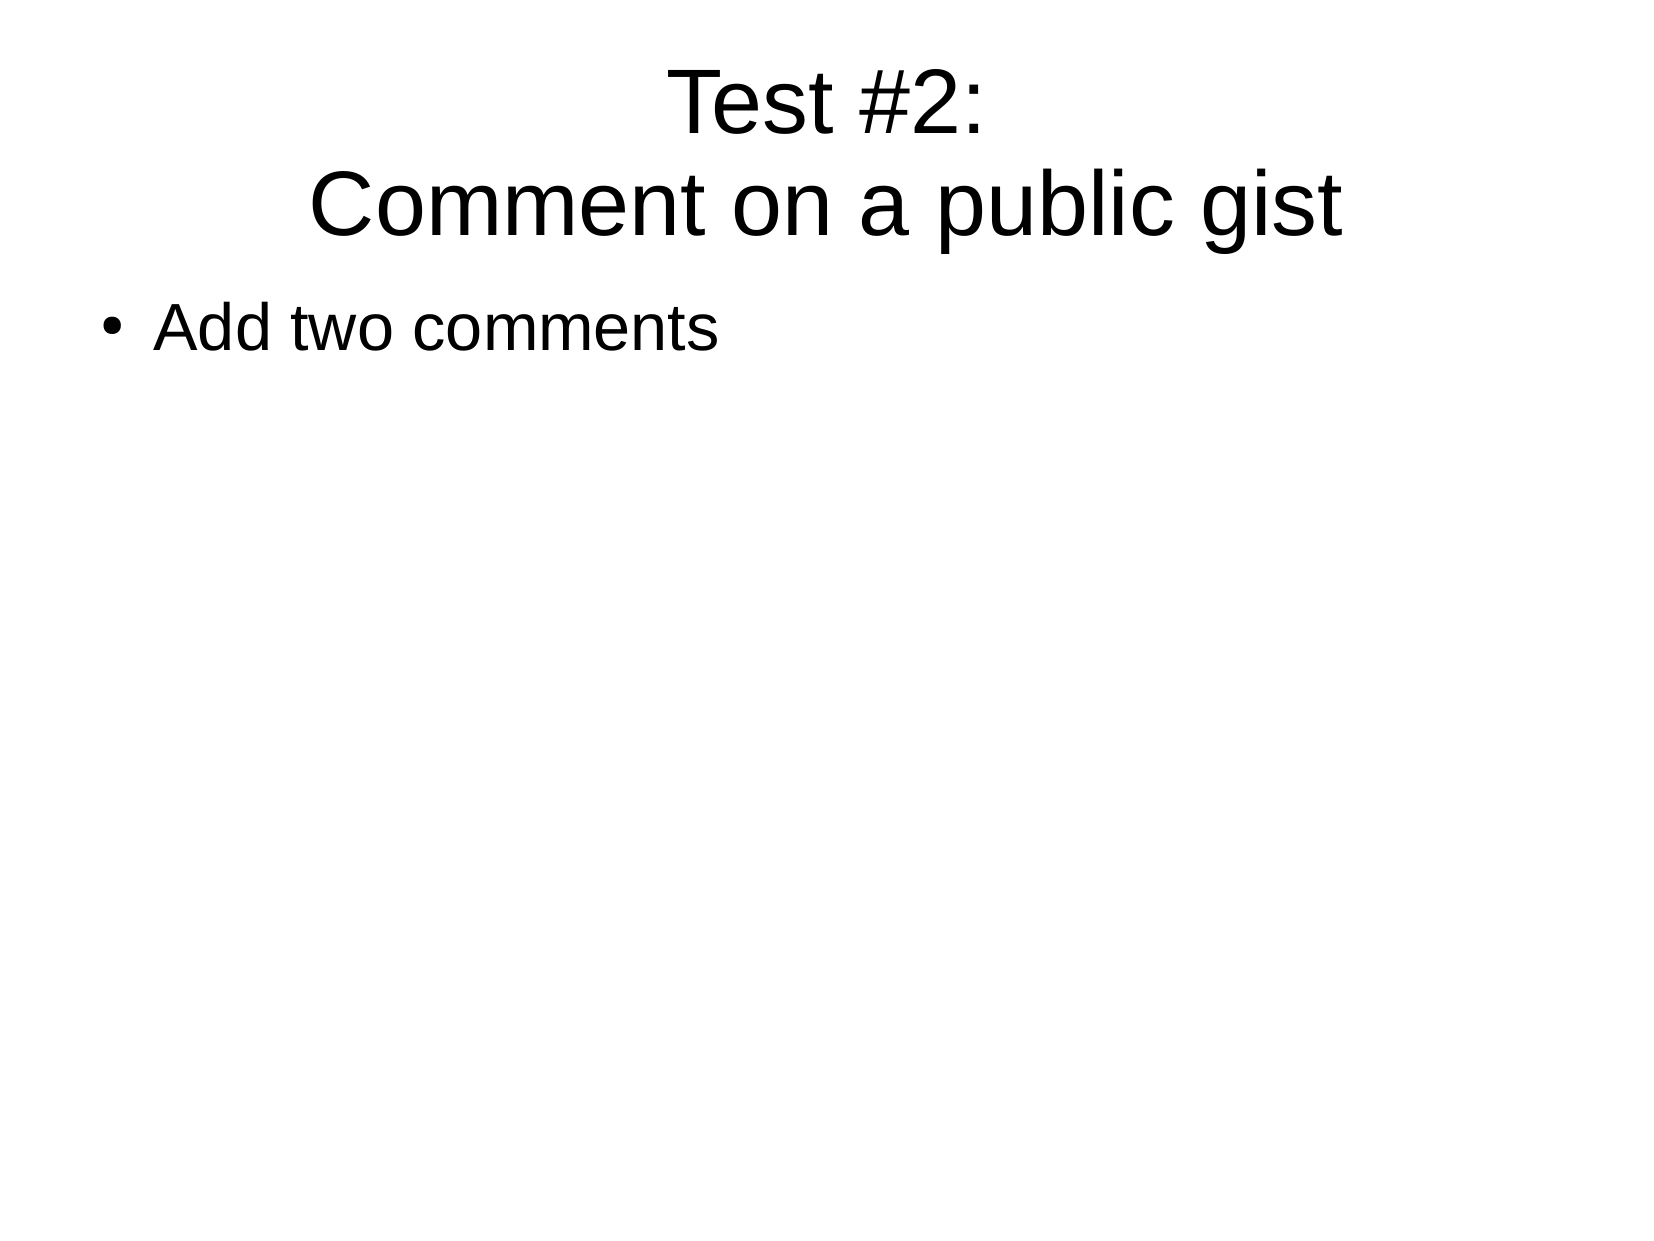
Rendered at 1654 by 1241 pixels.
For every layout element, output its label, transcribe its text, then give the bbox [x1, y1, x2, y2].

list Add two comments [82, 290, 1571, 1010]
title Test #2: Comment on a public gist [82, 49, 1571, 257]
